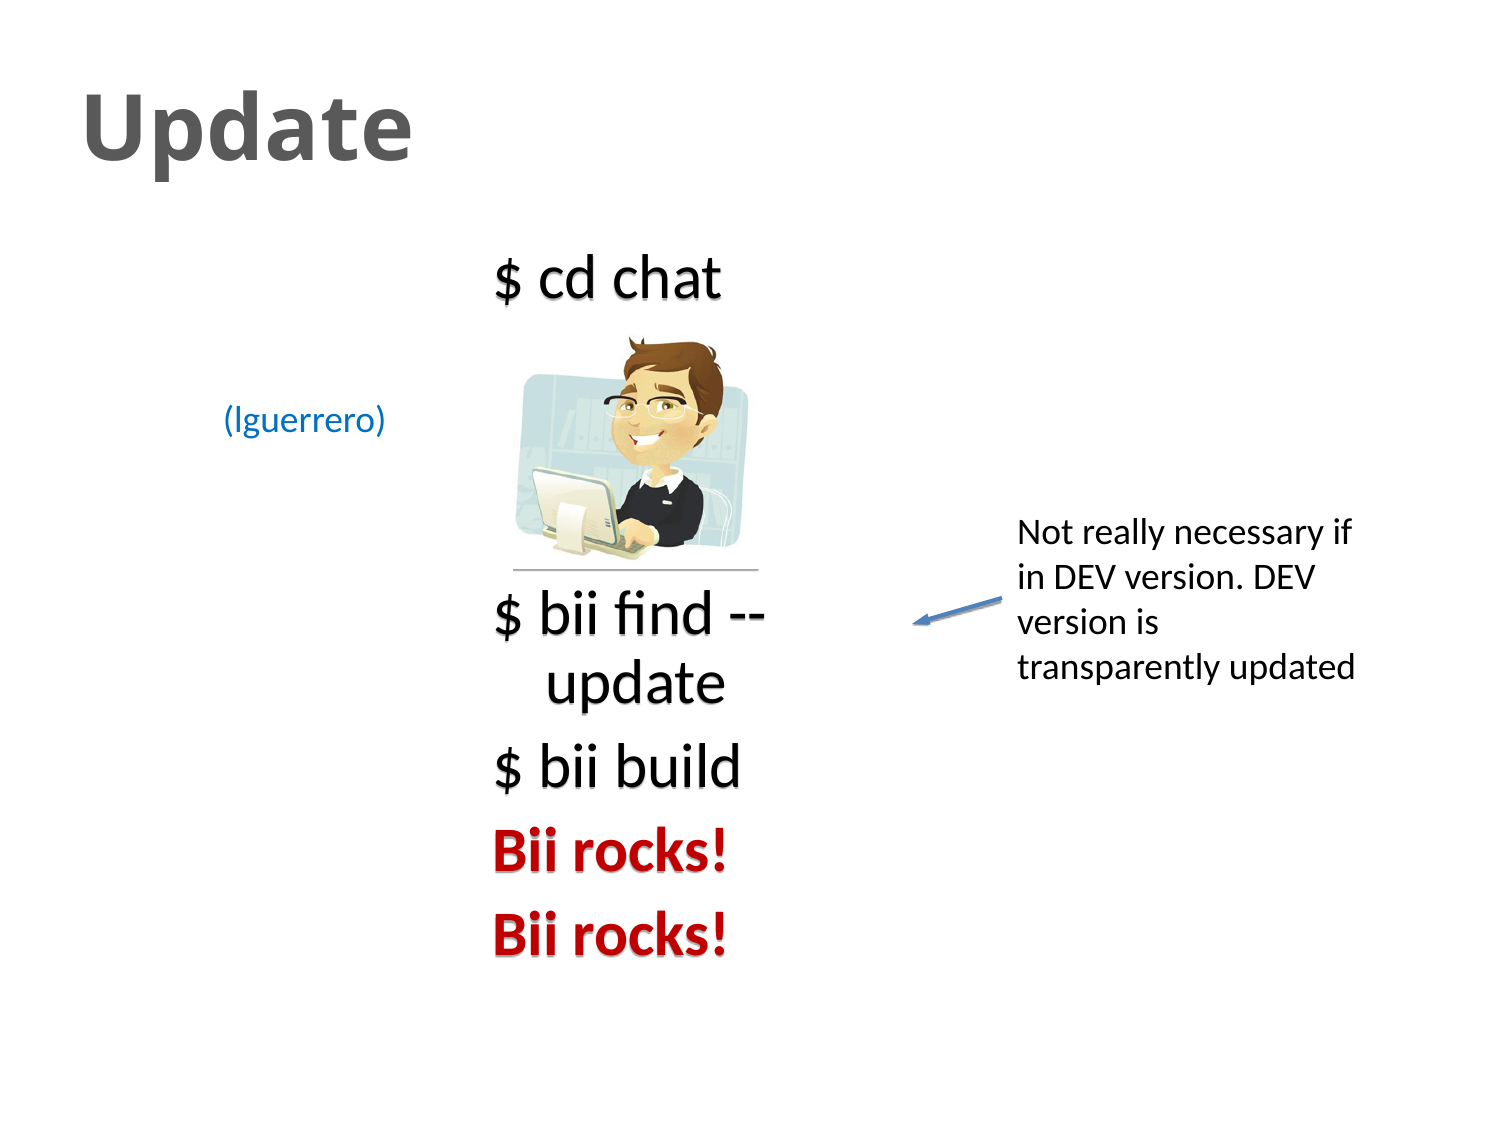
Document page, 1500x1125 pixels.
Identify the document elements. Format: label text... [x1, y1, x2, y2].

list $ cd chat $ bii find --update $ bii build Bii rocks! Bii rocks! [423, 236, 956, 979]
picture [513, 335, 762, 569]
text_box Not really necessary if in DEV version. DEV version is transparently updated [1001, 499, 1382, 697]
text_box Update [64, 30, 1415, 218]
text_box (lguerrero) [208, 387, 402, 447]
